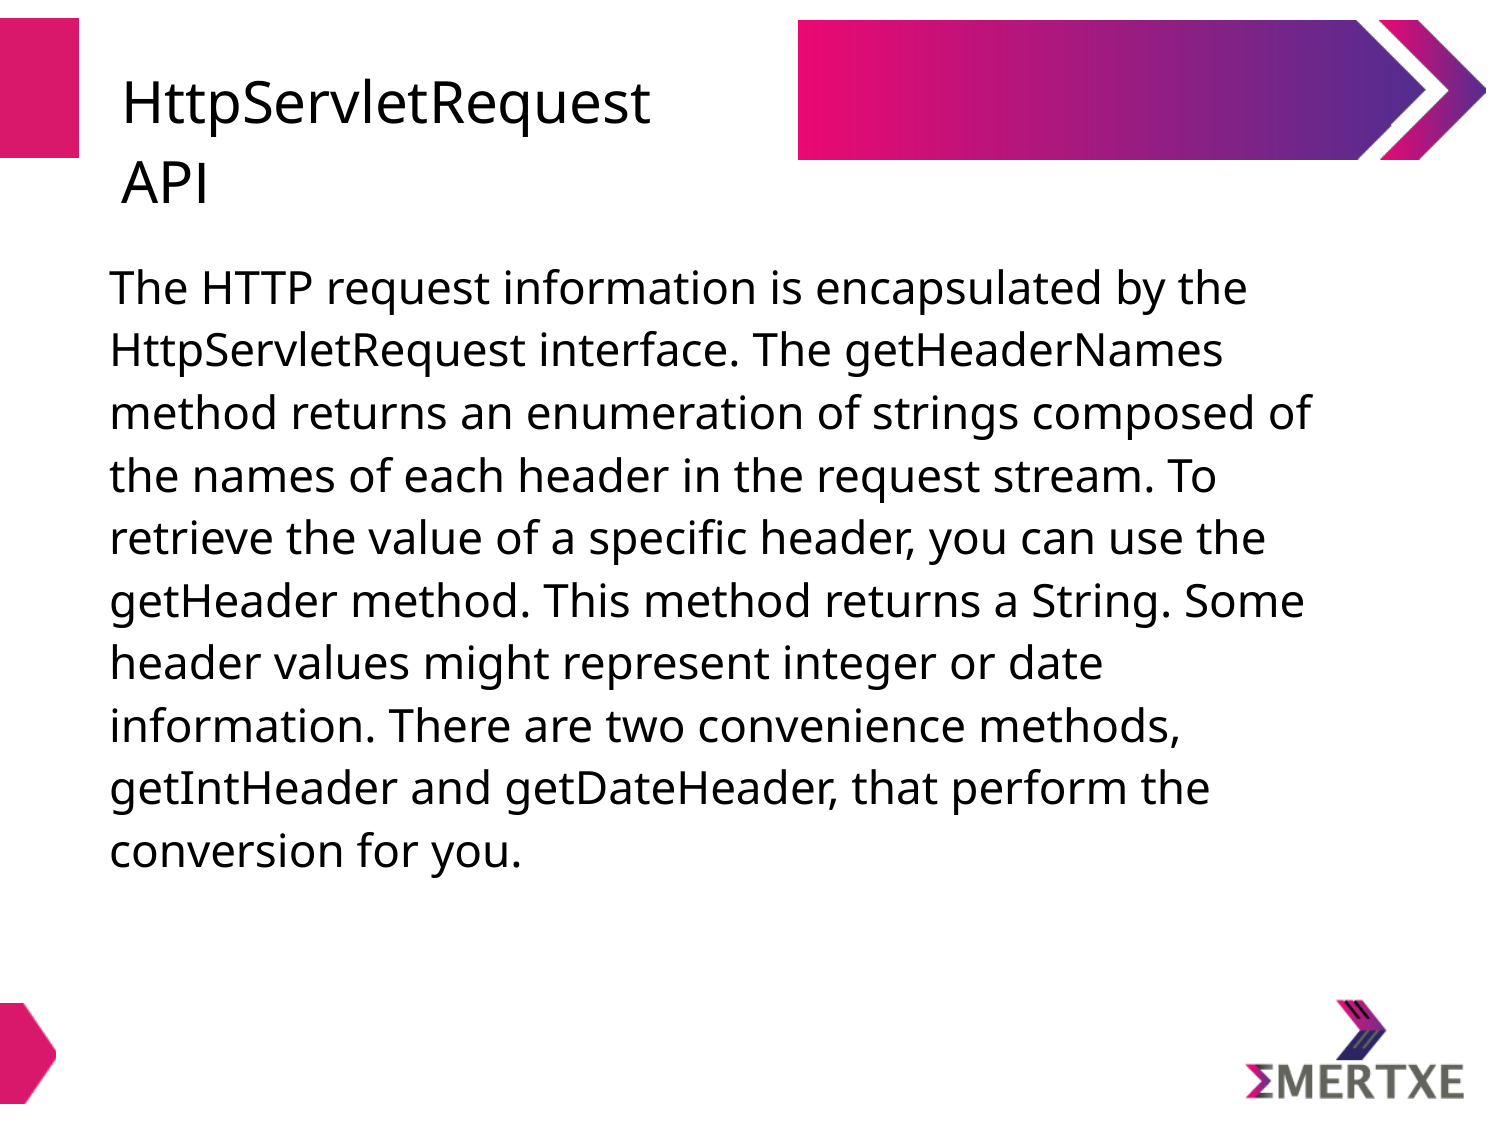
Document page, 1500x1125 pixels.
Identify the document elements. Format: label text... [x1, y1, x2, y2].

text_box HttpServletRequest API [106, 54, 745, 206]
picture [1245, 996, 1465, 1099]
picture [798, 20, 1486, 160]
text_box The HTTP request information is encapsulated by the HttpServletRequest interface. The getHeaderNames method returns an enumeration of strings composed of the names of each header in the request stream. To retrieve the value of a specific header, you can use the getHeader method. This method returns a String. Some header values might represent integer or date information. There are two convenience methods, getIntHeader and getDateHeader, that perform the conversion for you. [94, 248, 1347, 852]
